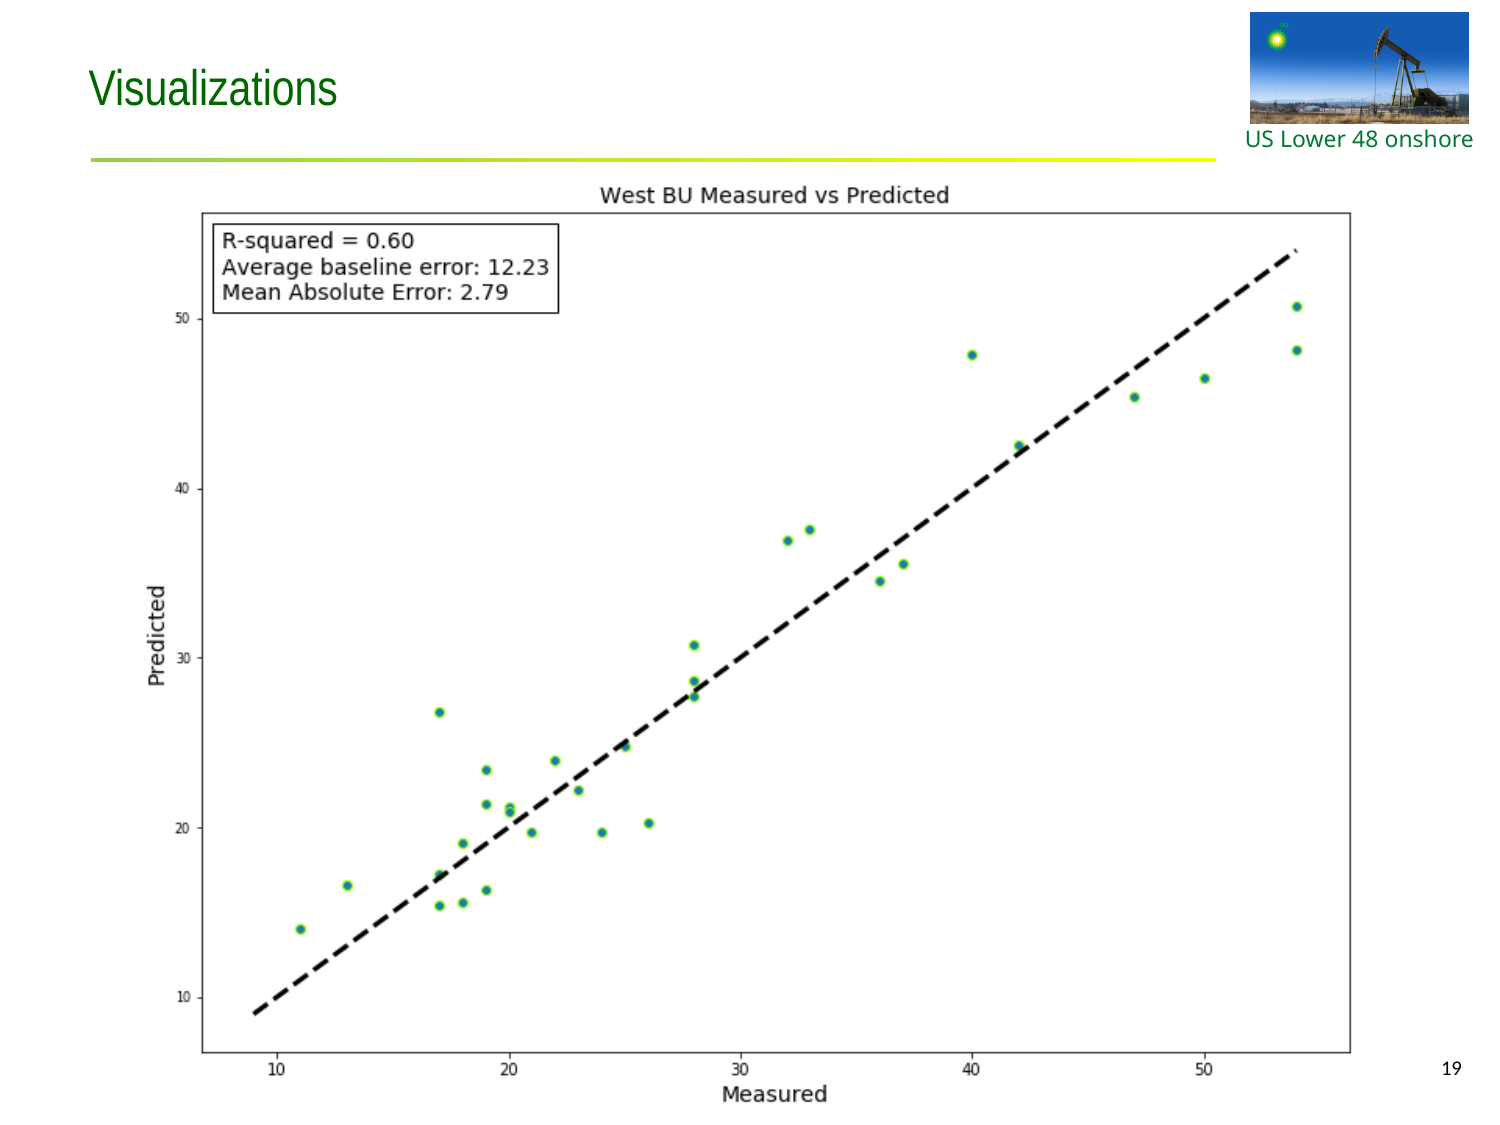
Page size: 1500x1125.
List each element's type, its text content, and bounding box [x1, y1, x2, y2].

title Visualizations [0, 12, 1275, 166]
picture [130, 169, 1370, 1124]
slide_number <number> [1420, 1046, 1478, 1125]
picture [1275, 12, 1469, 124]
